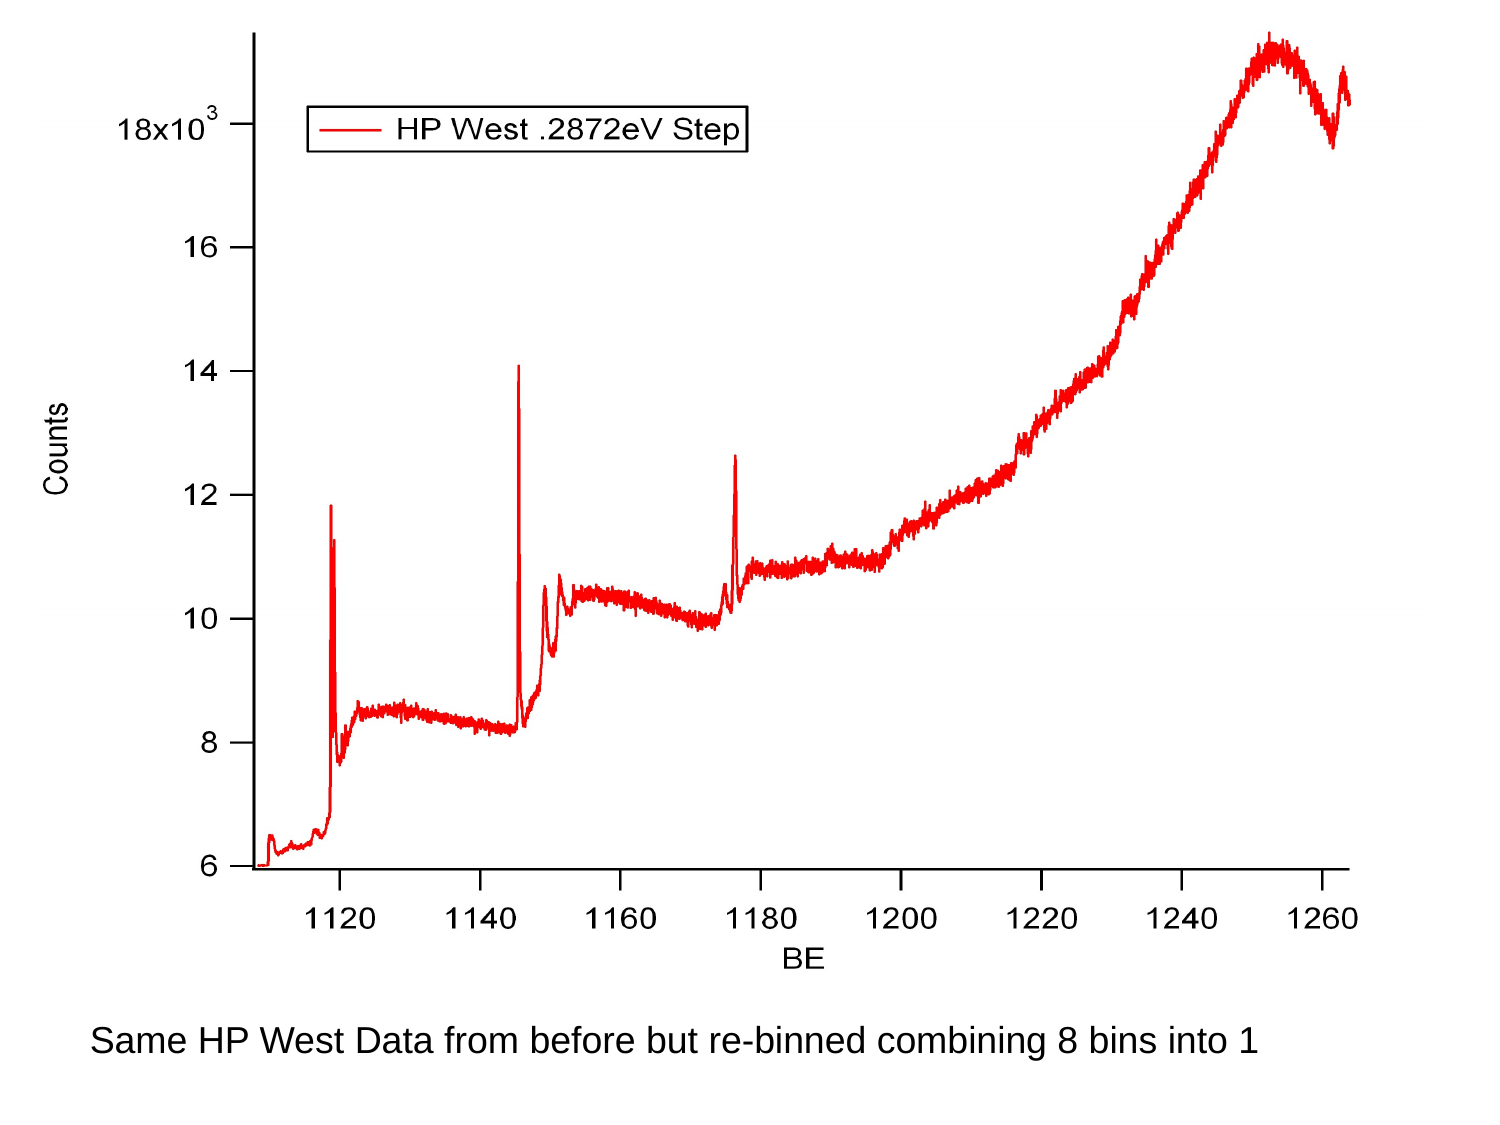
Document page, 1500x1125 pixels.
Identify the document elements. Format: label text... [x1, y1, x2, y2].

picture [37, 0, 1426, 976]
text_box Same HP West Data from before but re-binned combining 8 bins into 1 [75, 1012, 1351, 1070]
